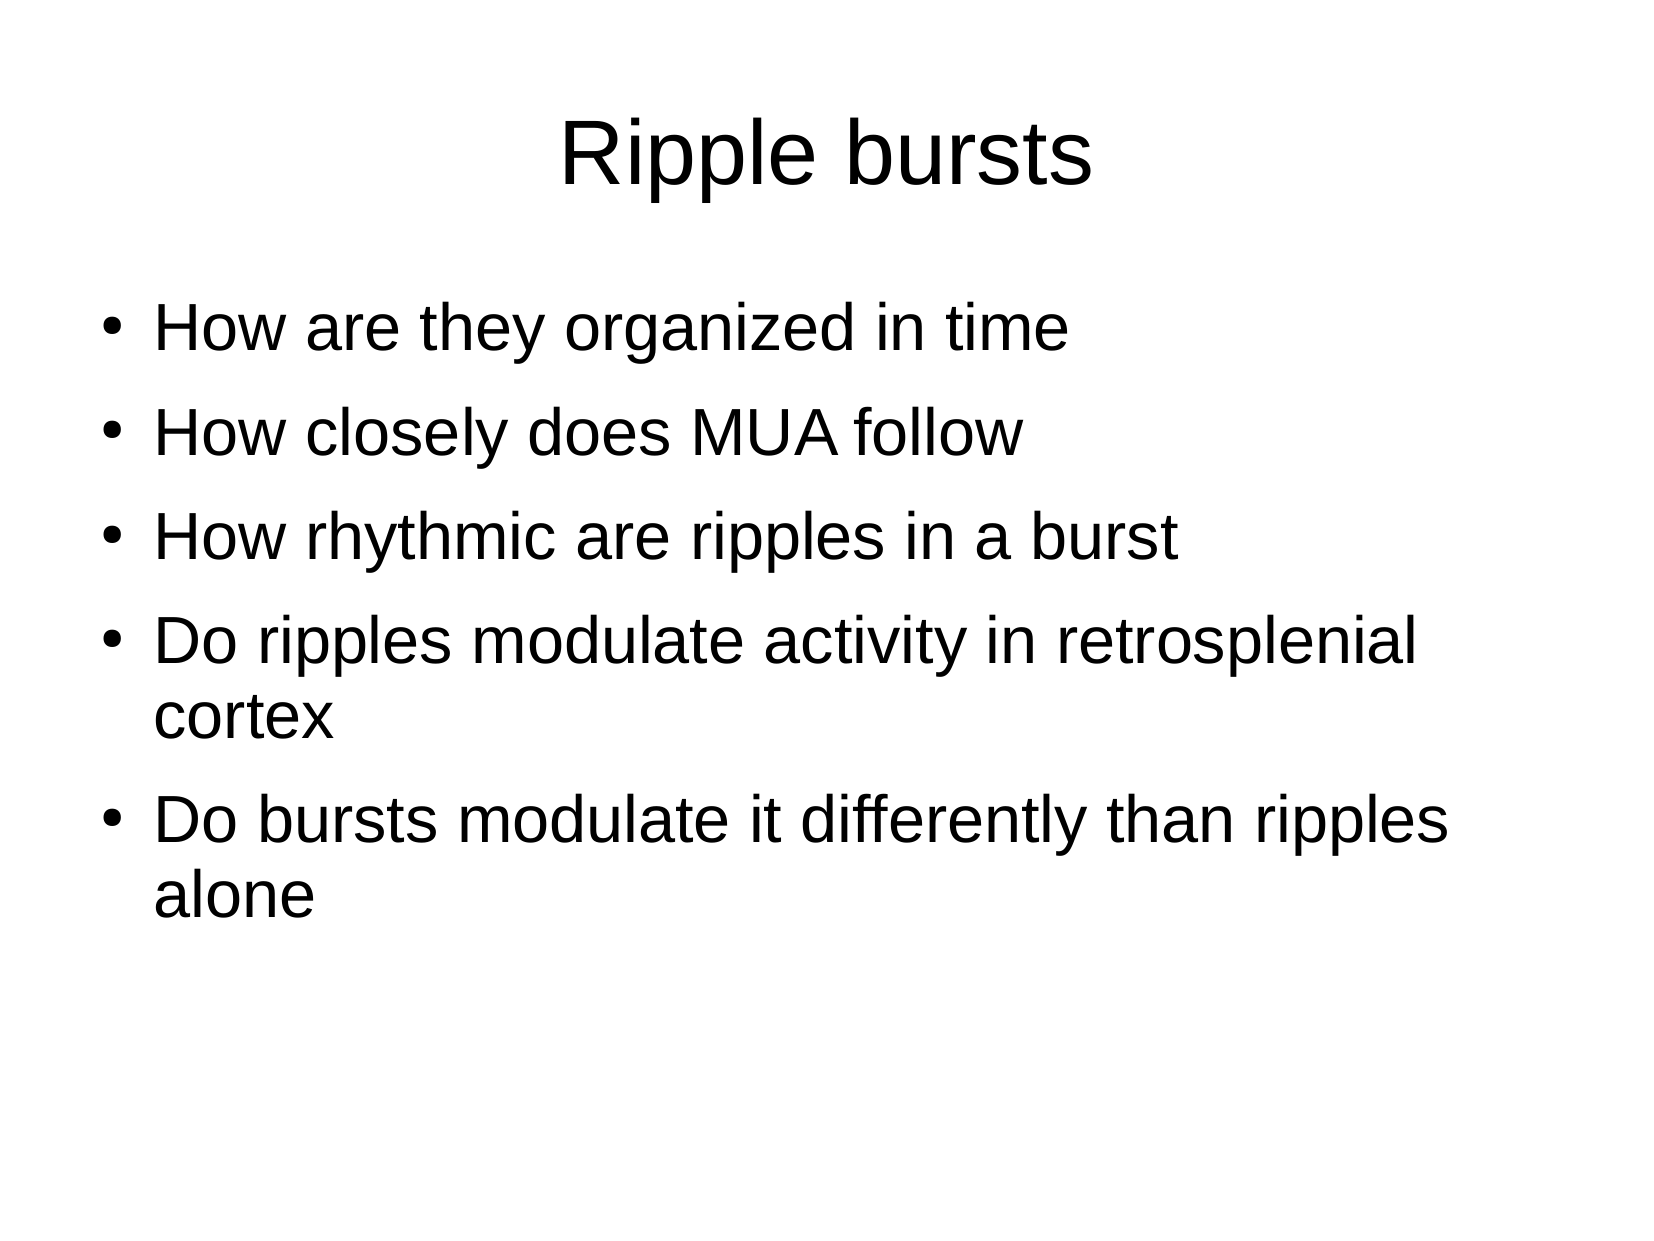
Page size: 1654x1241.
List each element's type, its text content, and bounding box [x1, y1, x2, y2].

title Ripple bursts [82, 49, 1571, 257]
list How are they organized in time How closely does MUA follow How rhythmic are ripples in a burst Do ripples modulate activity in retrosplenial cortex Do bursts modulate it differently than ripples alone [82, 290, 1538, 1010]
